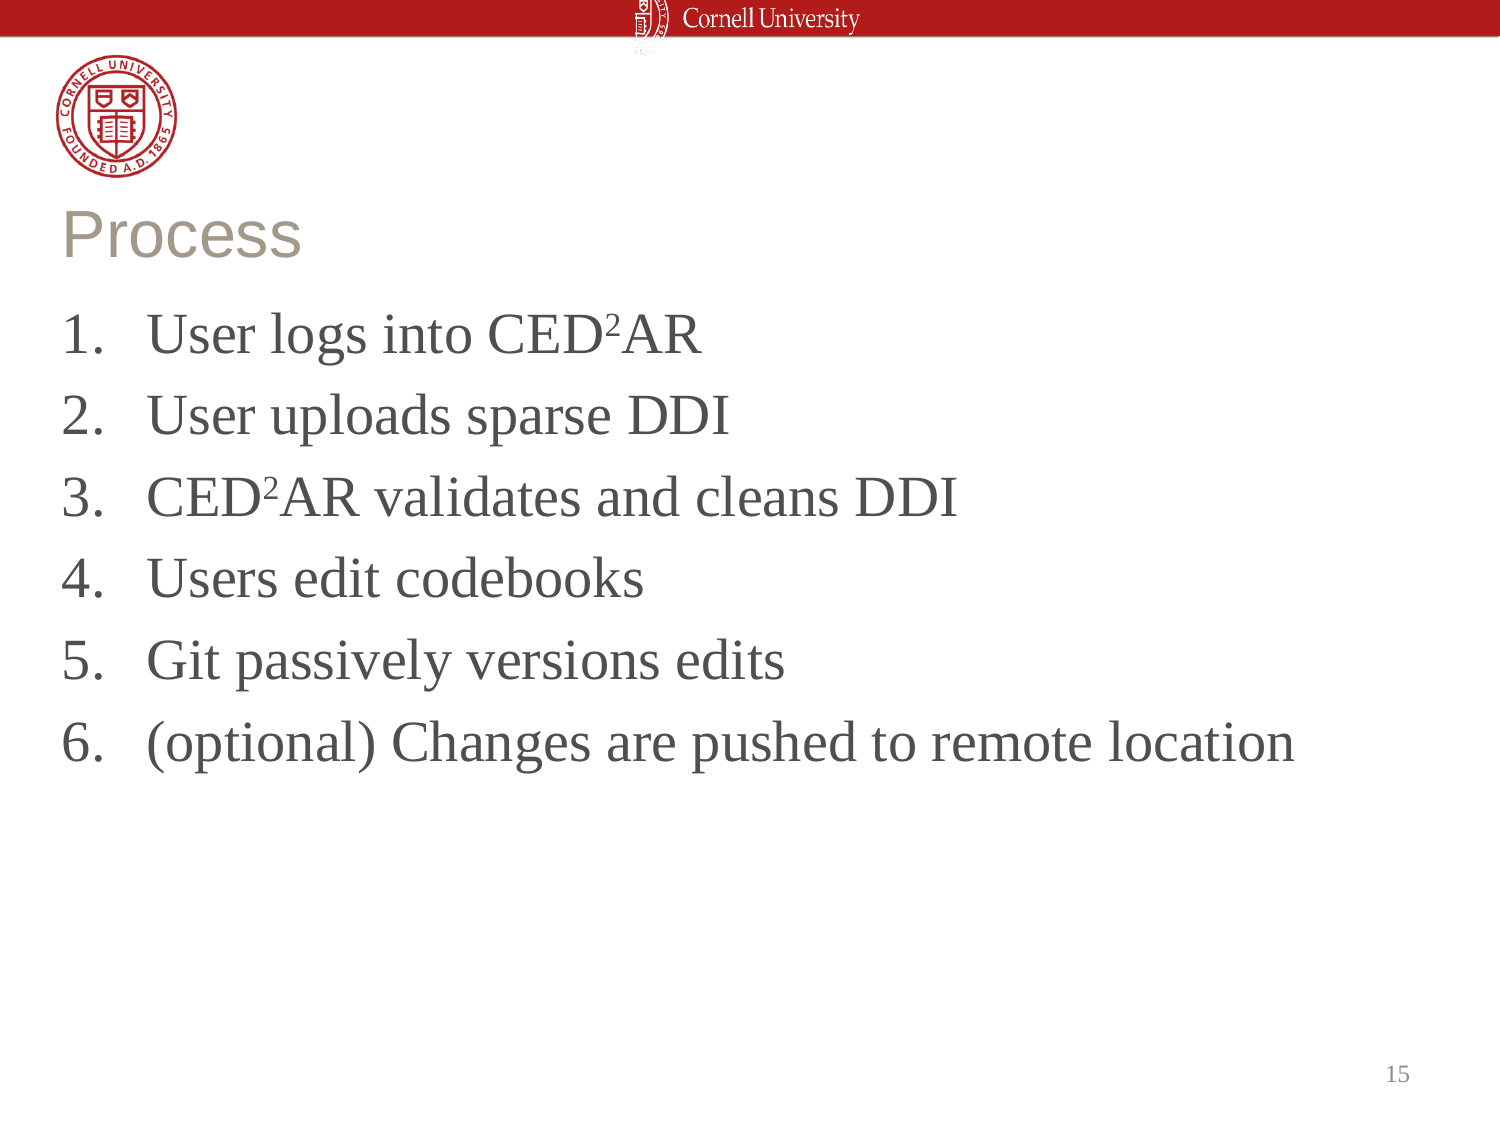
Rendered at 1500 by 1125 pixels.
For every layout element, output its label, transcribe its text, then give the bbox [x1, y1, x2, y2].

slide_number <number> [1074, 1042, 1425, 1103]
picture [635, 0, 860, 60]
list User logs into CED2AR User uploads sparse DDI CED2AR validates and cleans DDI Users edit codebooks Git passively versions edits (optional) Changes are pushed to remote location [46, 288, 1471, 944]
title Process [46, 174, 1471, 288]
picture [50, 50, 195, 174]
